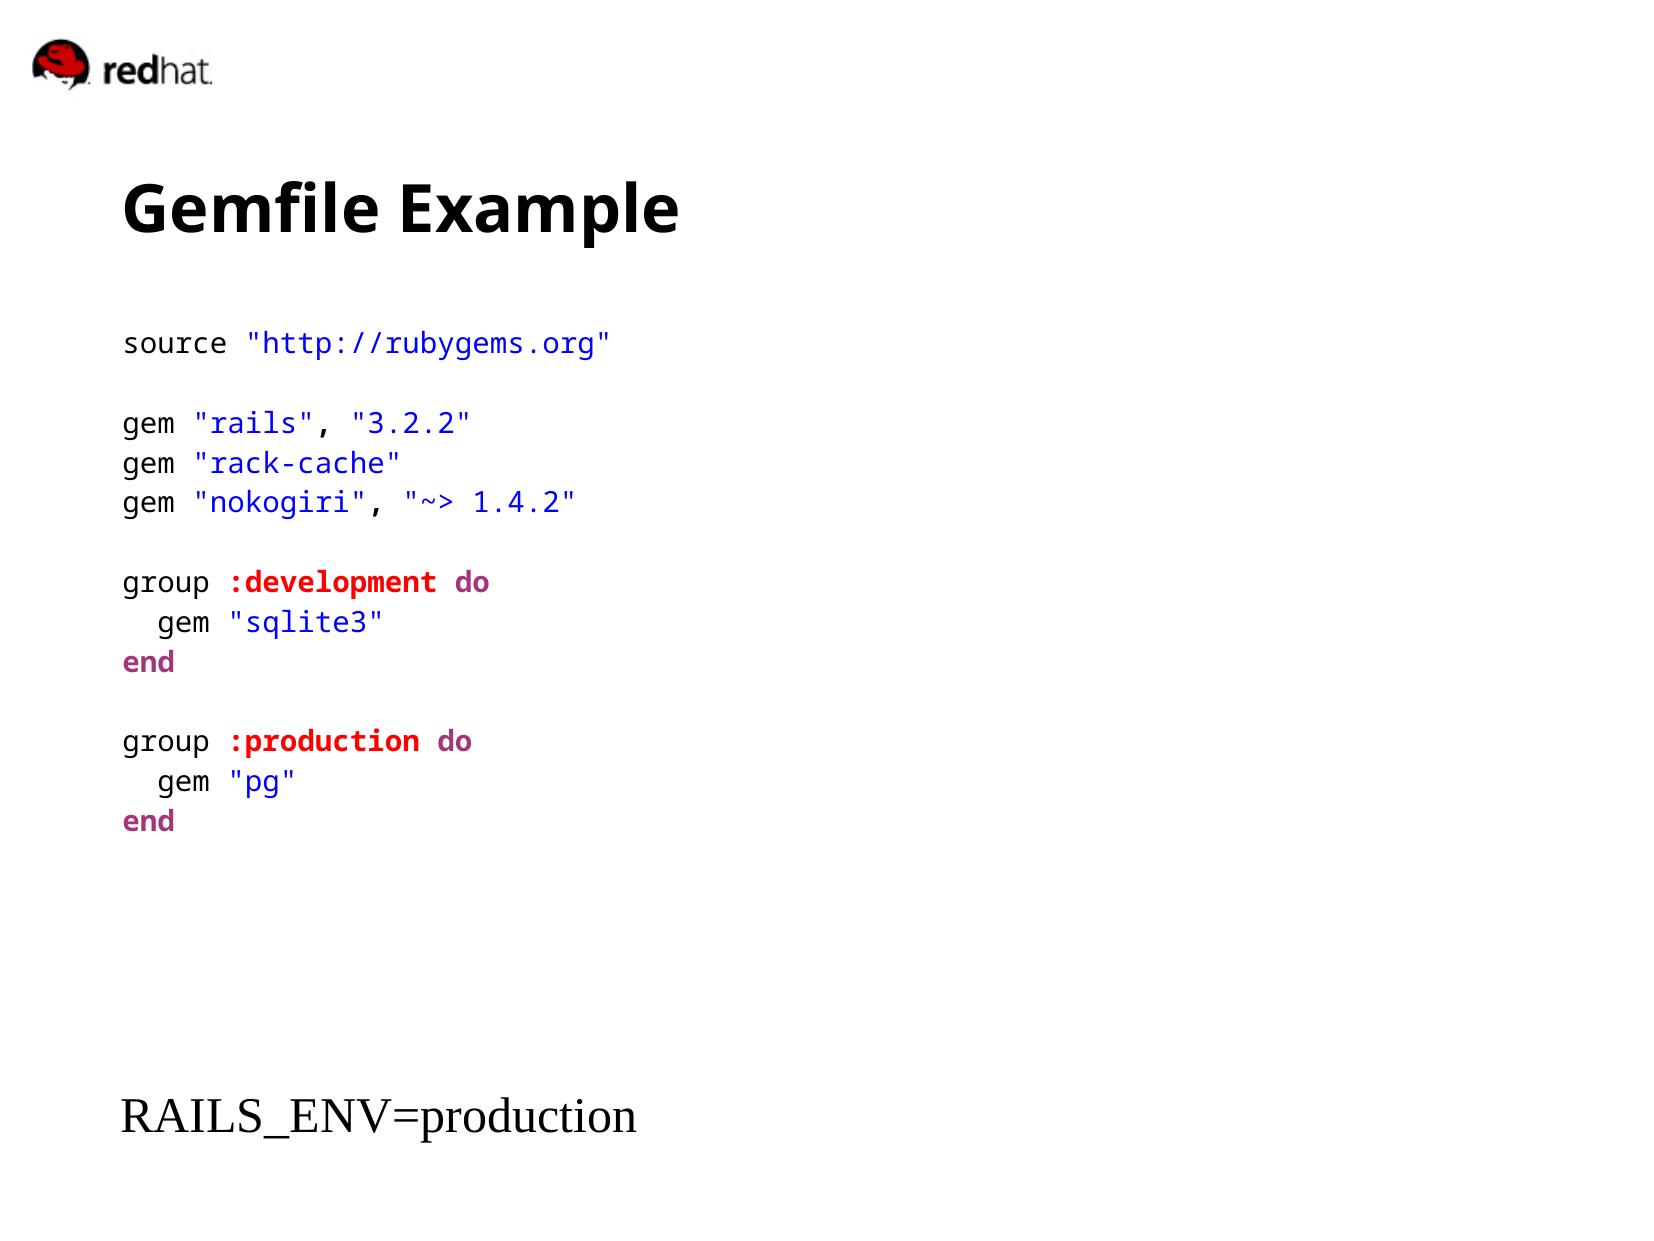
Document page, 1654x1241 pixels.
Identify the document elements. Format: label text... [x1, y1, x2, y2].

picture [31, 37, 212, 98]
title Gemfile Example [121, 102, 1534, 310]
text_box RAILS_ENV=production [120, 1087, 638, 1149]
text_box source "http://rubygems.org" gem "rails", "3.2.2" gem "rack-cache" gem "nokogiri", "~> 1.4.2" group :development do gem "sqlite3" end group :production do gem "pg" end [122, 322, 1166, 769]
